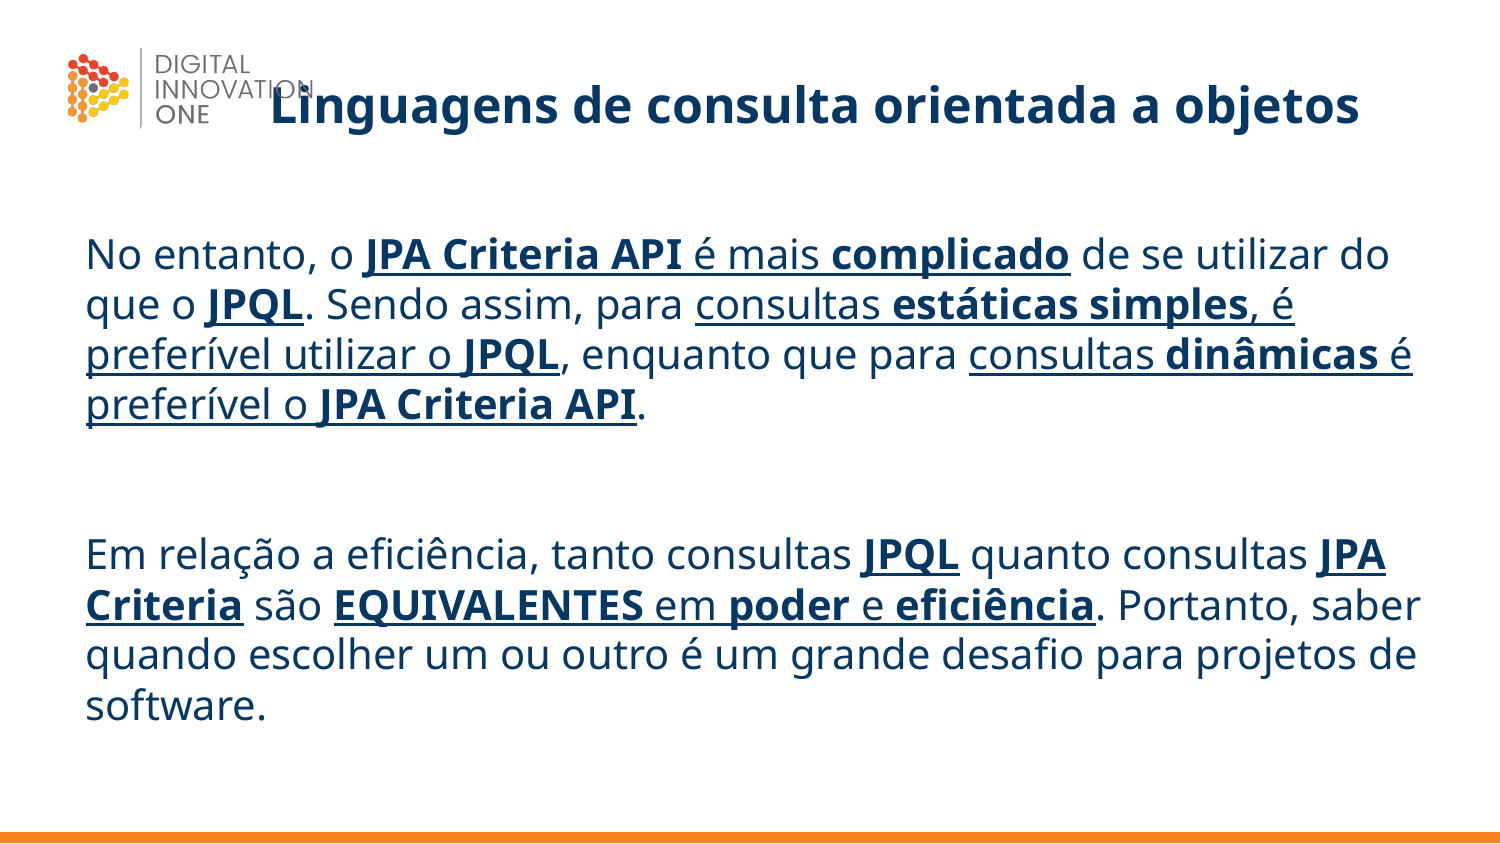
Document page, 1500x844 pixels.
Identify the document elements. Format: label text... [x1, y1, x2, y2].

text_box No entanto, o JPA Criteria API é mais complicado de se utilizar do que o JPQL. Sendo assim, para consultas estáticas simples, é preferível utilizar o JPQL, enquanto que para consultas dinâmicas é preferível o JPA Criteria API. Em relação a eficiência, tanto consultas JPQL quanto consultas JPA Criteria são EQUIVALENTES em poder e eficiência. Portanto, saber quando escolher um ou outro é um grande desafio para projetos de software. [58, 118, 1449, 755]
picture [51, 39, 330, 137]
text_box [0, 832, 1500, 843]
subtitle Linguagens de consulta orientada a objetos [330, 65, 1449, 118]
